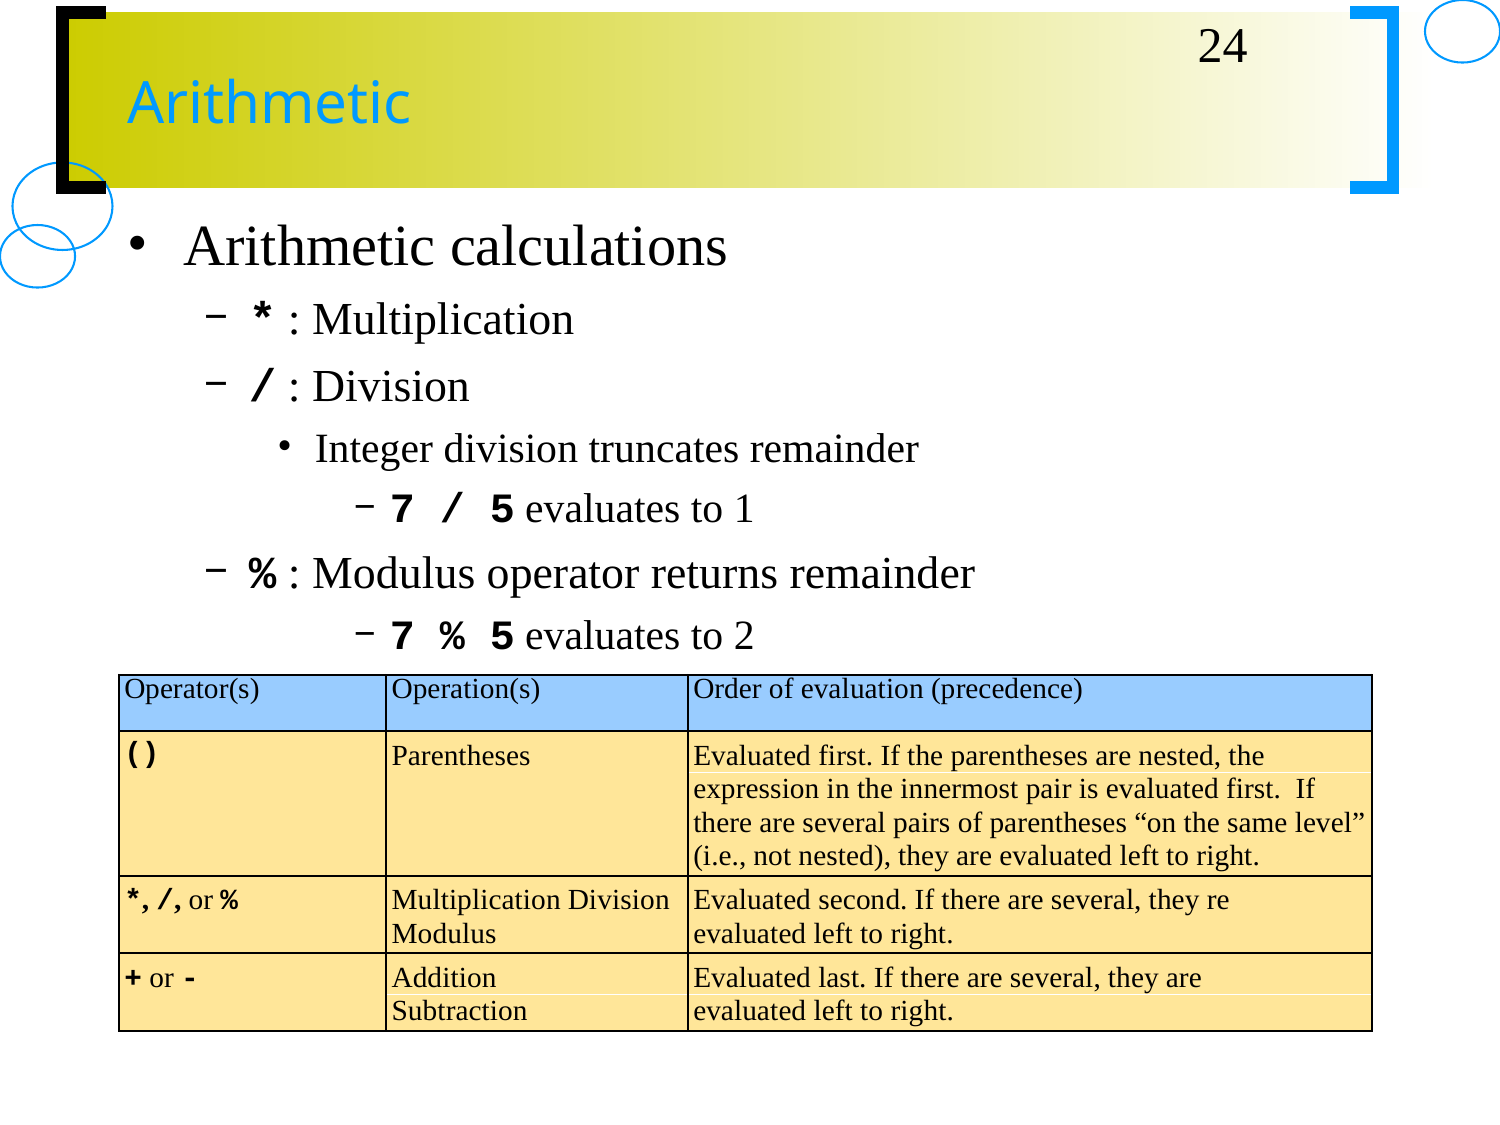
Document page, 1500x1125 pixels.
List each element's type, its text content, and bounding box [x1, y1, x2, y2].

title Arithmetic [112, 12, 1388, 188]
chart [103, 673, 1388, 1125]
list Arithmetic calculations * : Multiplication / : Division Integer division truncates remainder 7 / 5 evaluates to 1 % : Modulus operator returns remainder 7 % 5 evaluates to 2 [112, 200, 1388, 673]
